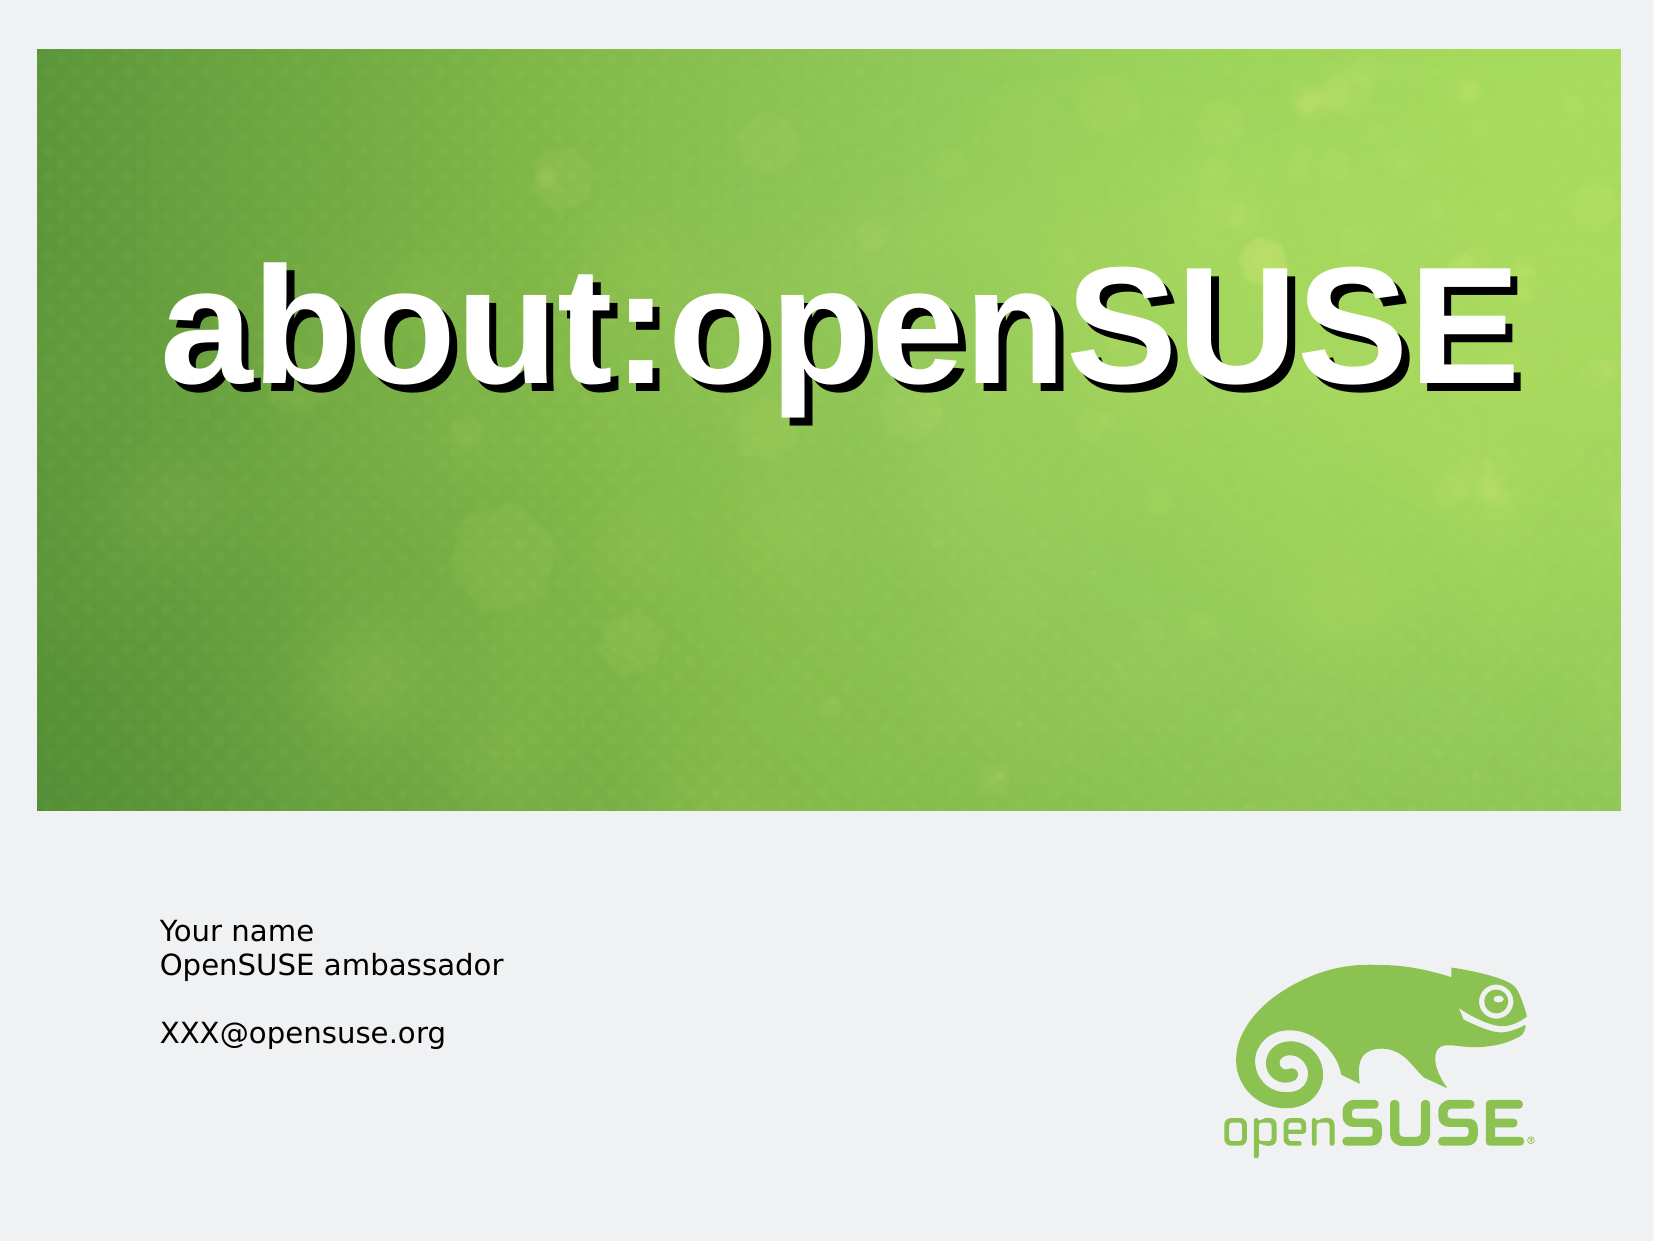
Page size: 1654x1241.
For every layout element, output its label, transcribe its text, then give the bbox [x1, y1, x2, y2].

subtitle Your name OpenSUSE ambassador XXX@opensuse.org [159, 896, 847, 1068]
picture [0, 0, 1654, 1241]
title about:openSUSE [160, 232, 1589, 419]
